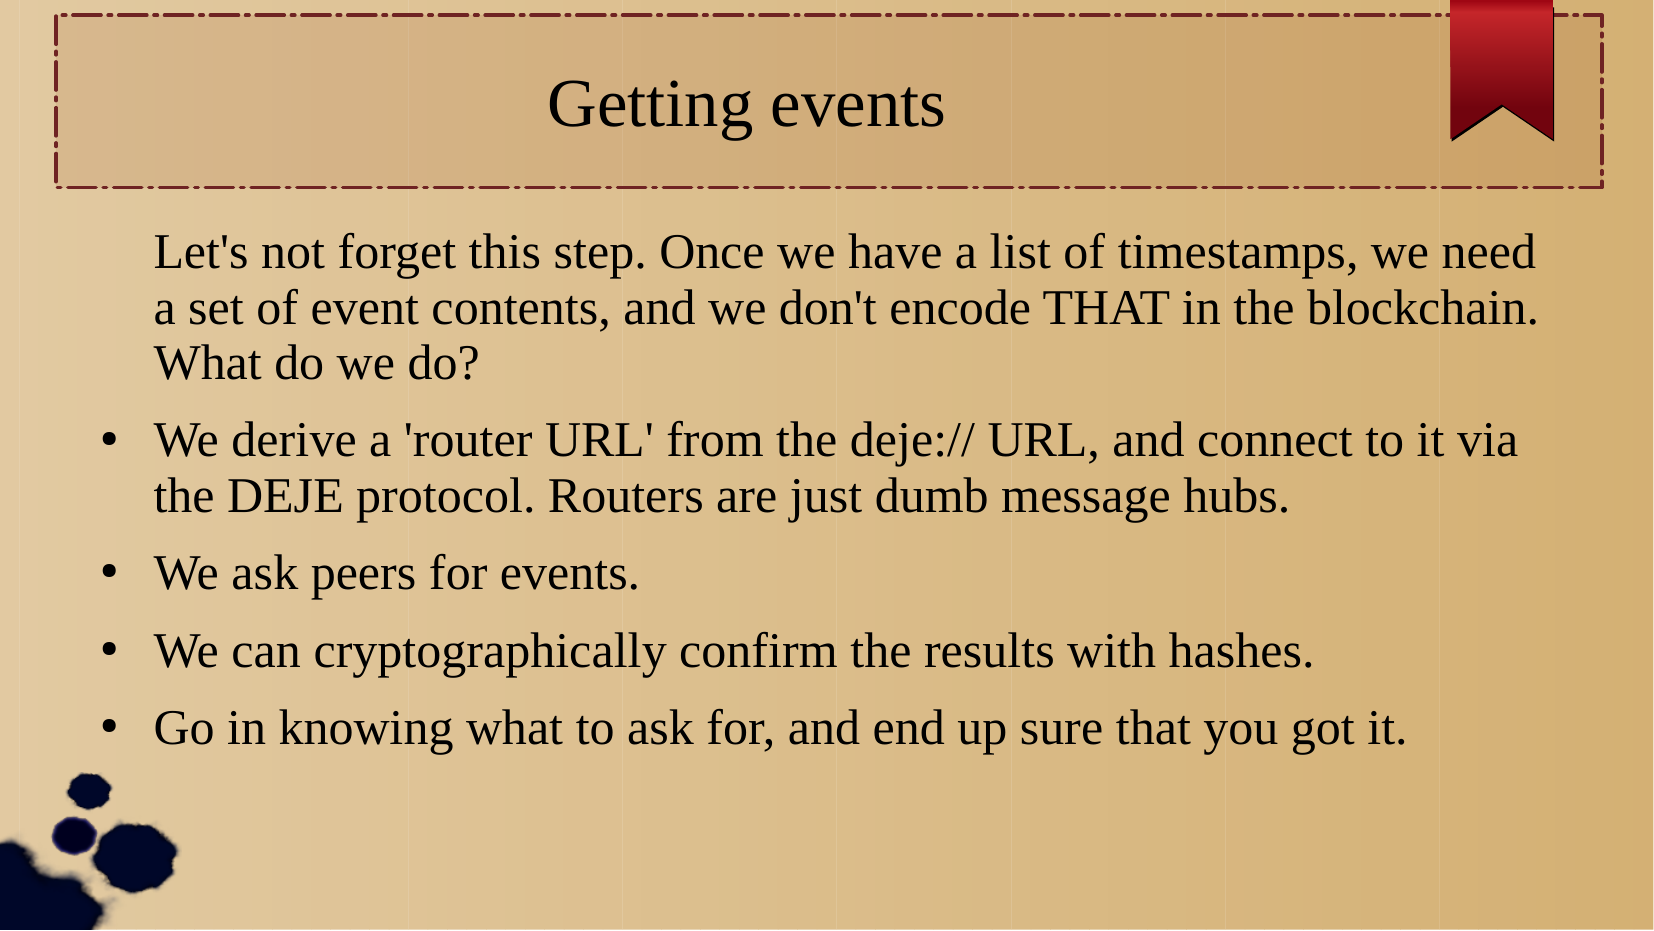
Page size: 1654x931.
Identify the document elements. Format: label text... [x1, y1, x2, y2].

title Getting events [82, 35, 1412, 172]
list Let's not forget this step. Once we have a list of timestamps, we need a set of event contents, and we don't encode THAT in the blockchain. What do we do? We derive a 'router URL' from the deje:// URL, and connect to it via the DEJE protocol. Routers are just dumb message hubs. We ask peers for events. We can cryptographically confirm the results with hashes. Go in knowing what to ask for, and end up sure that you got it. [82, 224, 1571, 764]
